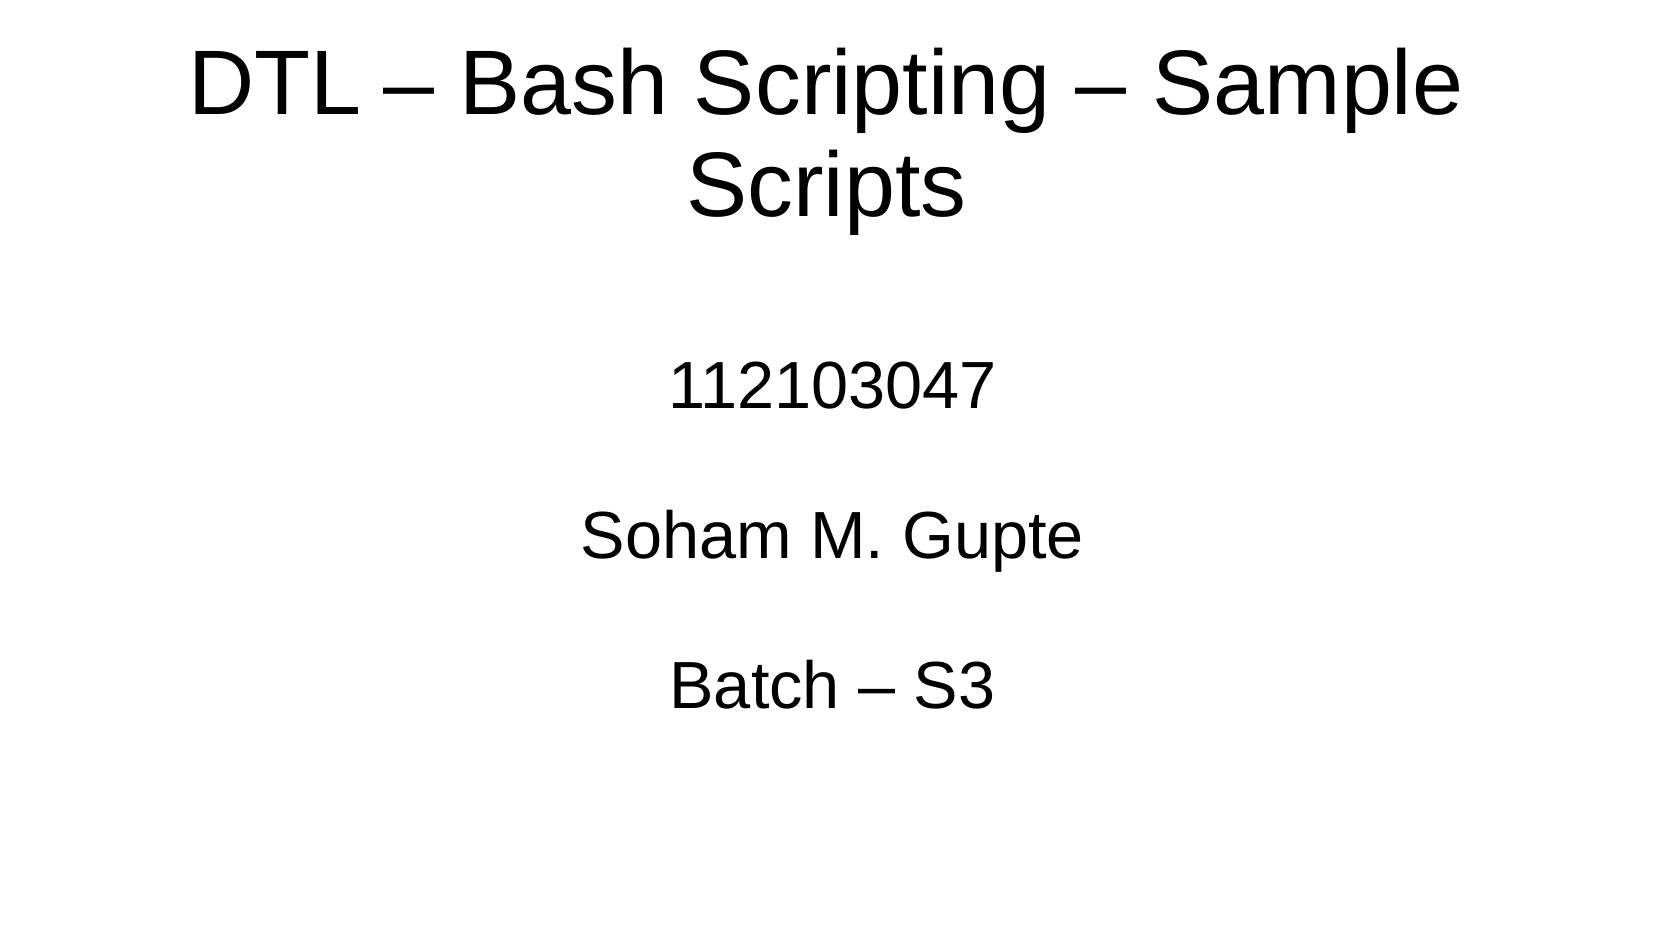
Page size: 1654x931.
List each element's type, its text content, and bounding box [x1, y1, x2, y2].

title DTL – Bash Scripting – Sample Scripts [82, 31, 1571, 237]
subtitle 112103047 Soham M. Gupte Batch – S3 [88, 265, 1577, 806]
